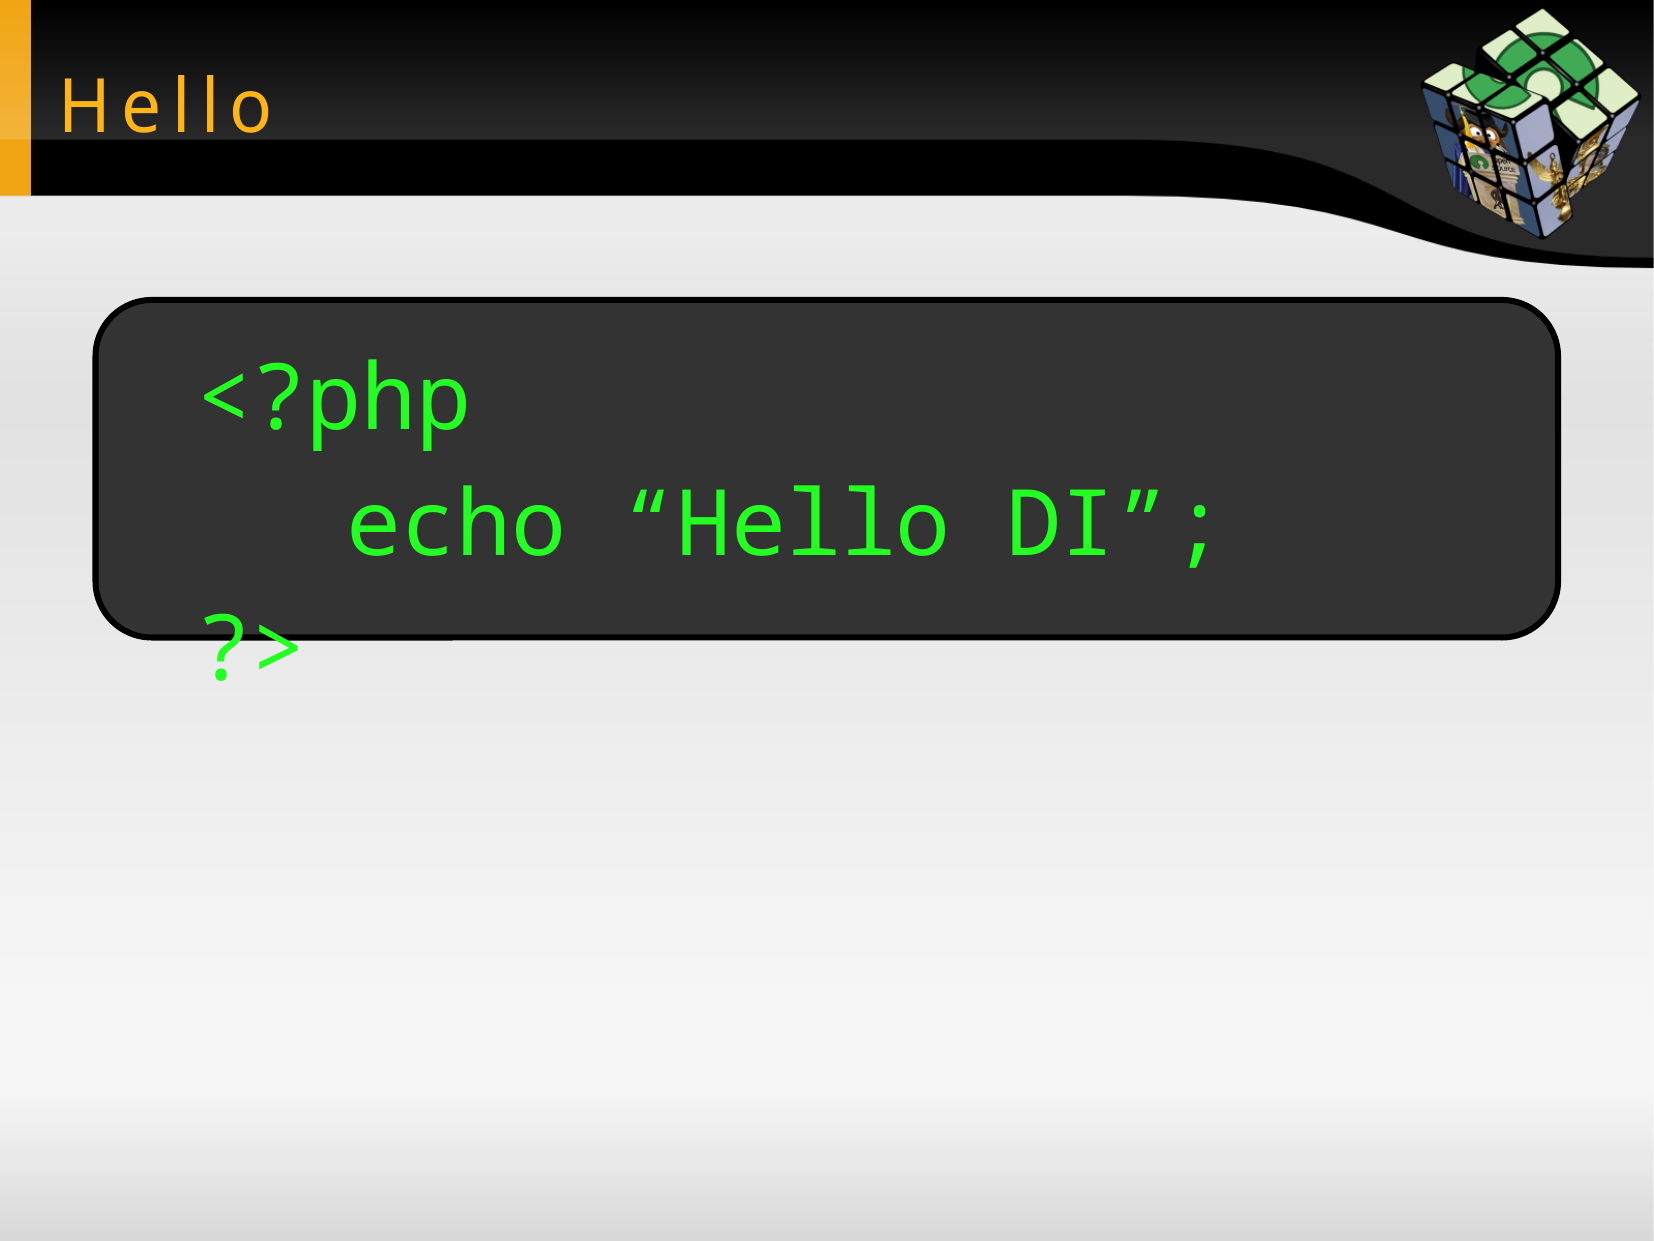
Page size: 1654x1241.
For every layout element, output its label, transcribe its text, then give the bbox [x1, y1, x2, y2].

text_box <?php echo “Hello DI”; ?> [181, 324, 1278, 615]
text_box [95, 299, 1559, 638]
title Hello [59, 29, 1270, 178]
picture [0, 0, 1654, 1241]
